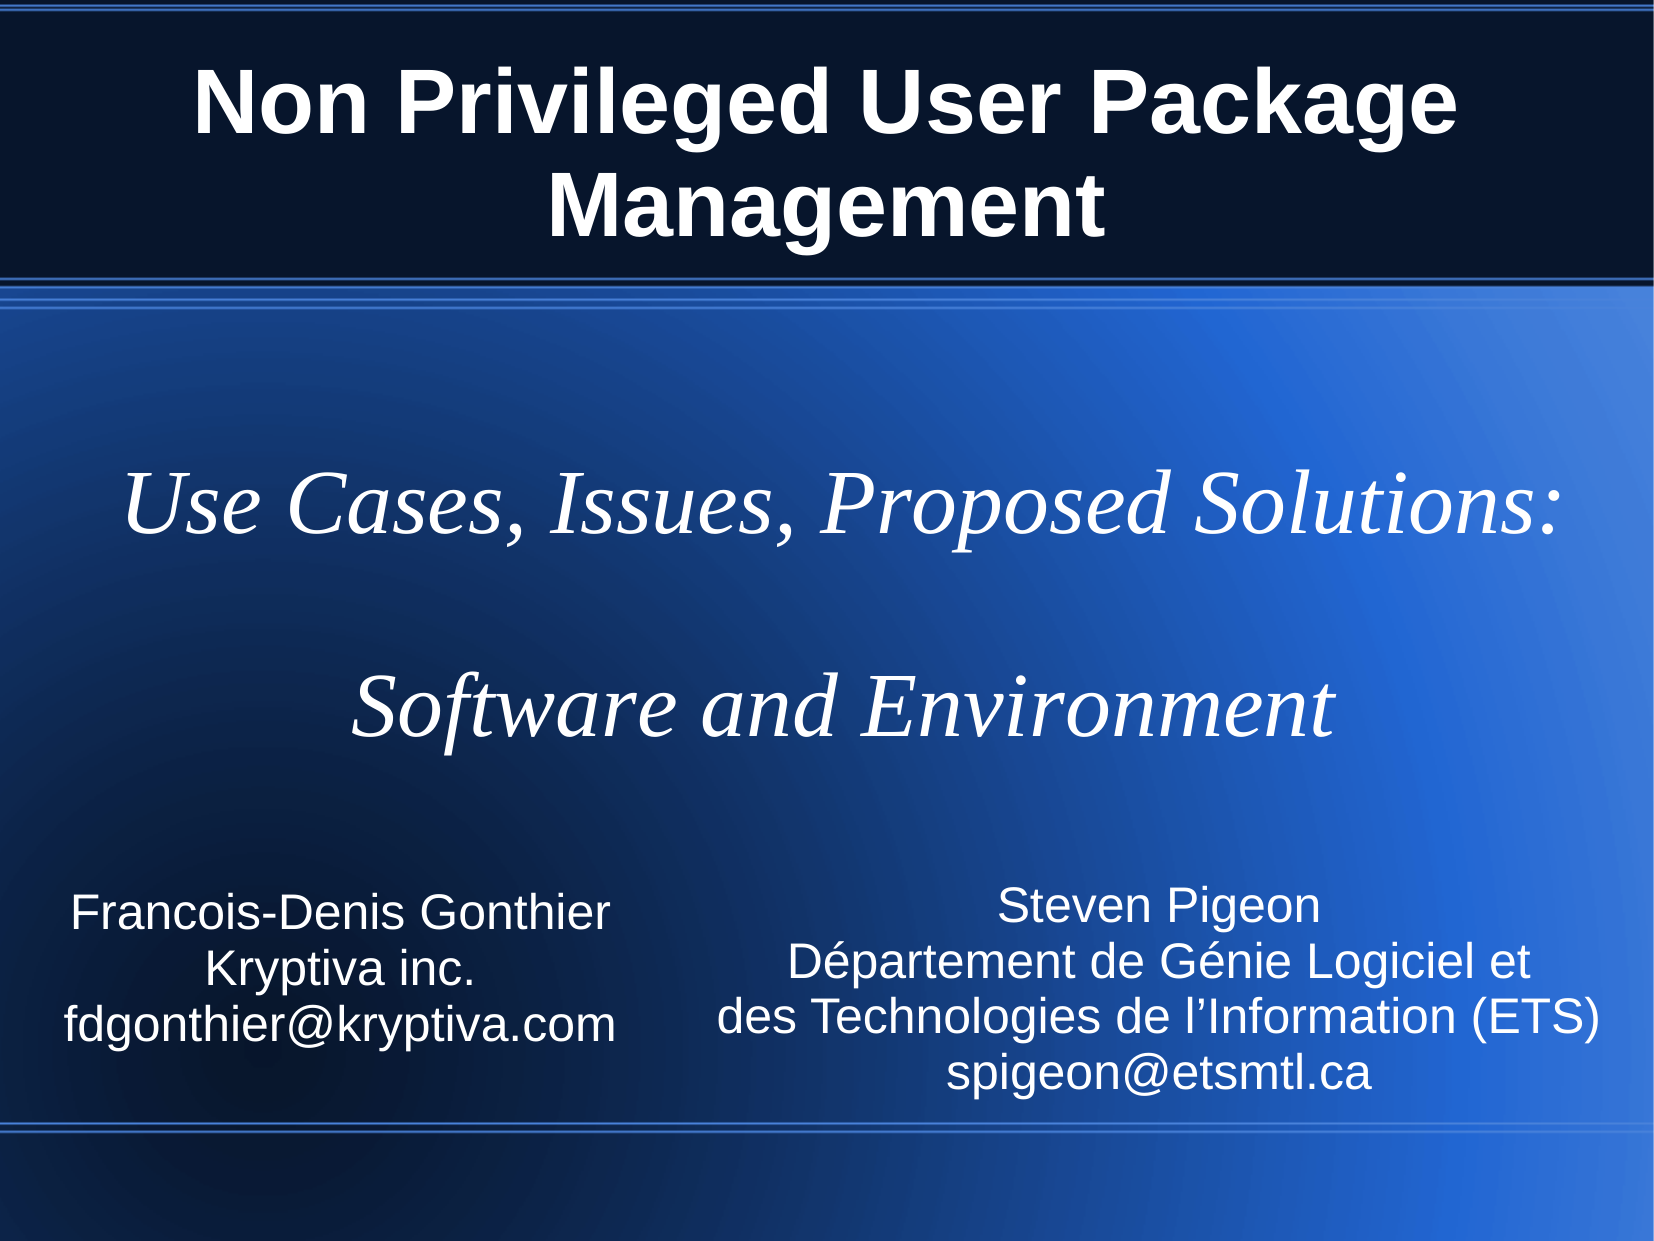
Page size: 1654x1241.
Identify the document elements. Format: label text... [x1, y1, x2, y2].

text_box Steven Pigeon Département de Génie Logiciel et des Technologies de l’Information (ETS) spigeon@etsmtl.ca [701, 869, 1625, 1108]
text_box Francois-Denis Gonthier Kryptiva inc. fdgonthier@kryptiva.com [15, 876, 666, 1059]
subtitle Use Cases, Issues, Proposed Solutions: Software and Environment [82, 256, 1571, 1152]
title Non Privileged User Package Management [82, 50, 1571, 256]
picture [0, 0, 1654, 1241]
